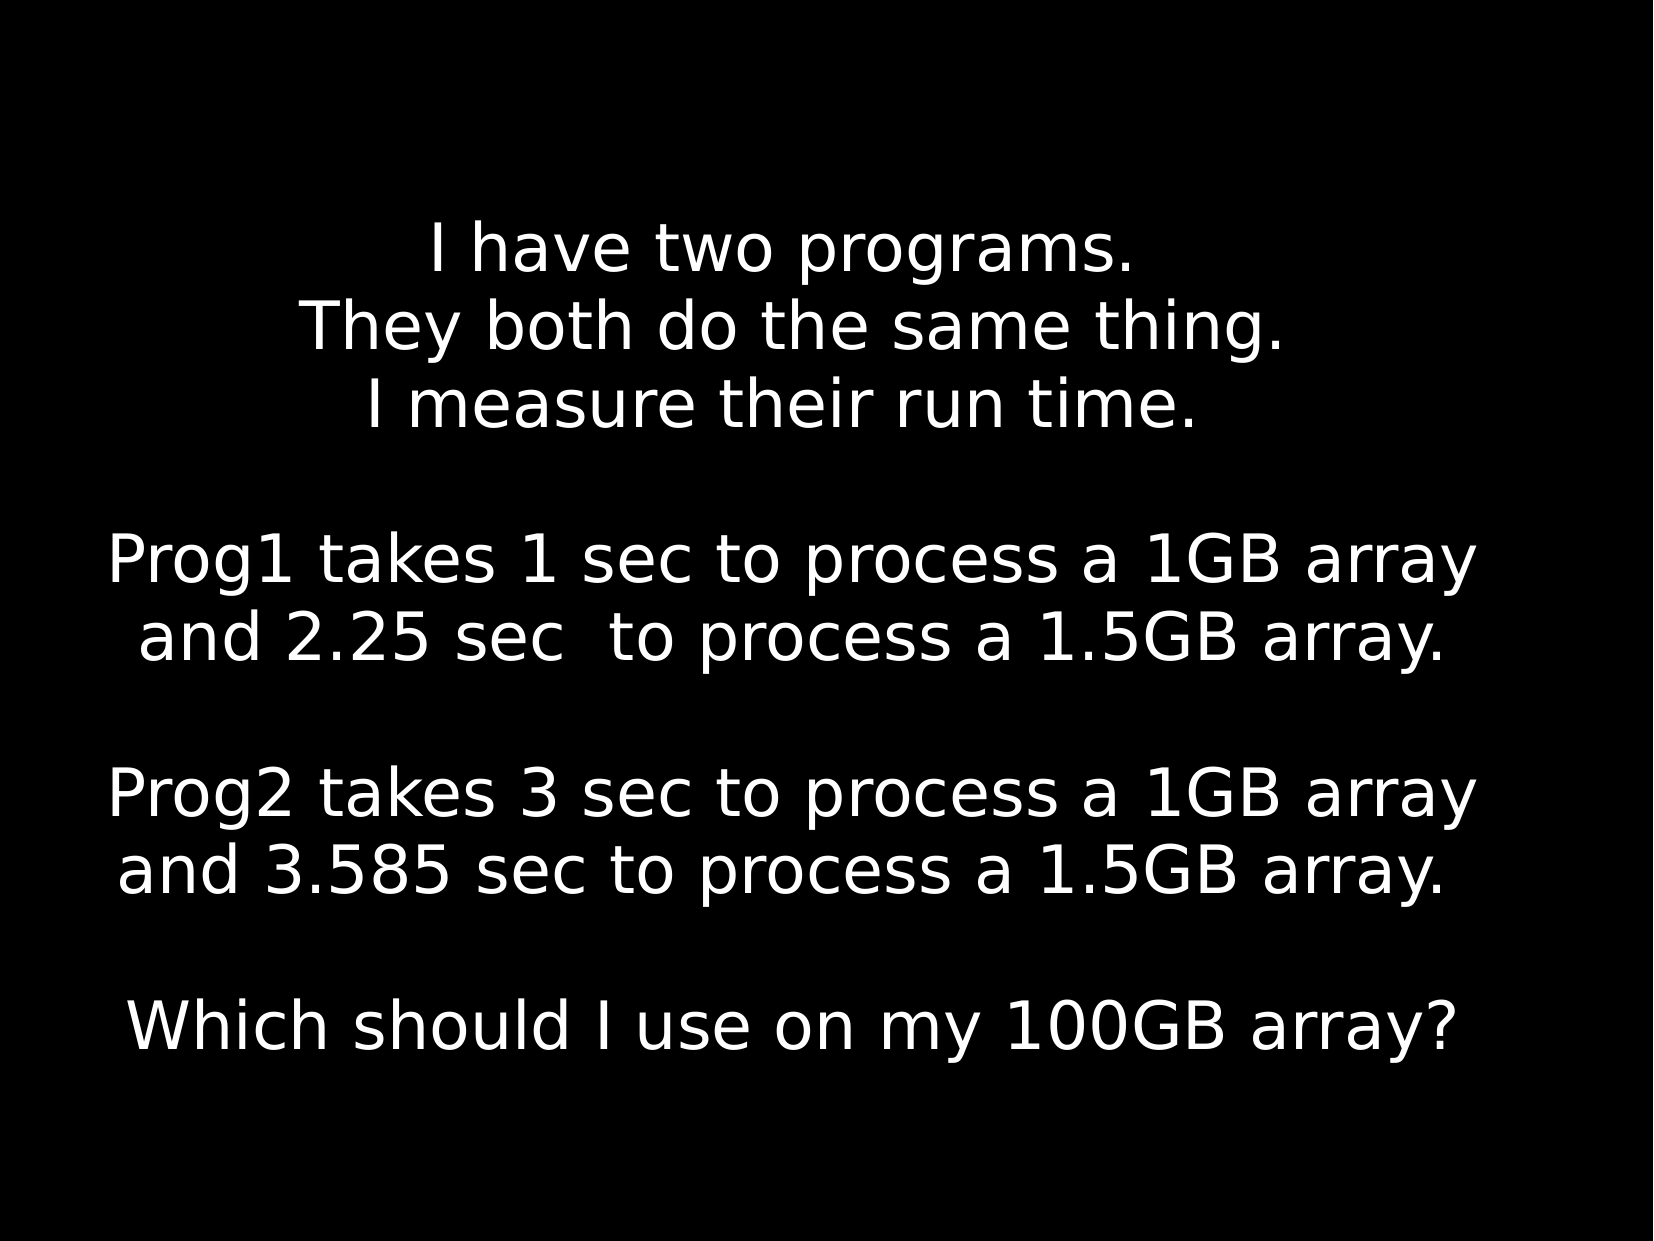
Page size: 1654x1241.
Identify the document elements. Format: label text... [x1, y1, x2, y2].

title I have two programs. They both do the same thing. I measure their run time. Prog1 takes 1 sec to process a 1GB array and 2.25 sec to process a 1.5GB array. Prog2 takes 3 sec to process a 1GB array and 3.585 sec to process a 1.5GB array. Which should I use on my 100GB array? [49, 75, 1538, 1201]
